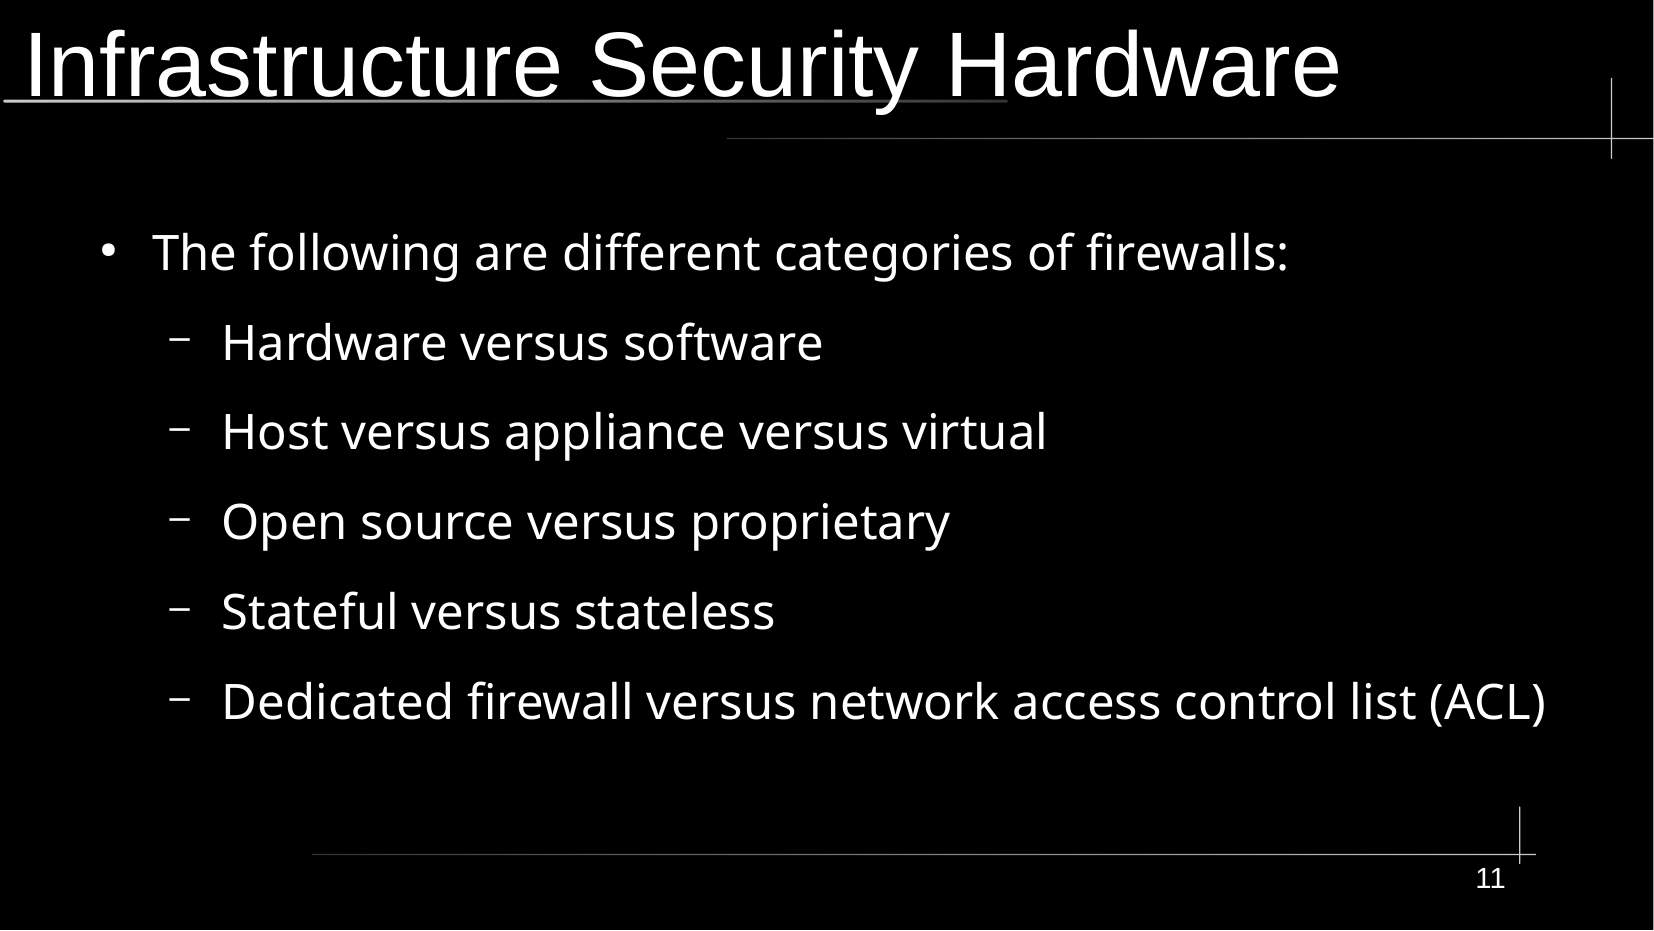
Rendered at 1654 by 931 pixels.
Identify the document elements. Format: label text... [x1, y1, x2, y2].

title Infrastructure Security Hardware [23, 11, 1589, 119]
list The following are different categories of firewalls: Hardware versus software Host versus appliance versus virtual Open source versus proprietary Stateful versus stateless Dedicated firewall versus network access control list (ACL) [82, 217, 1571, 758]
